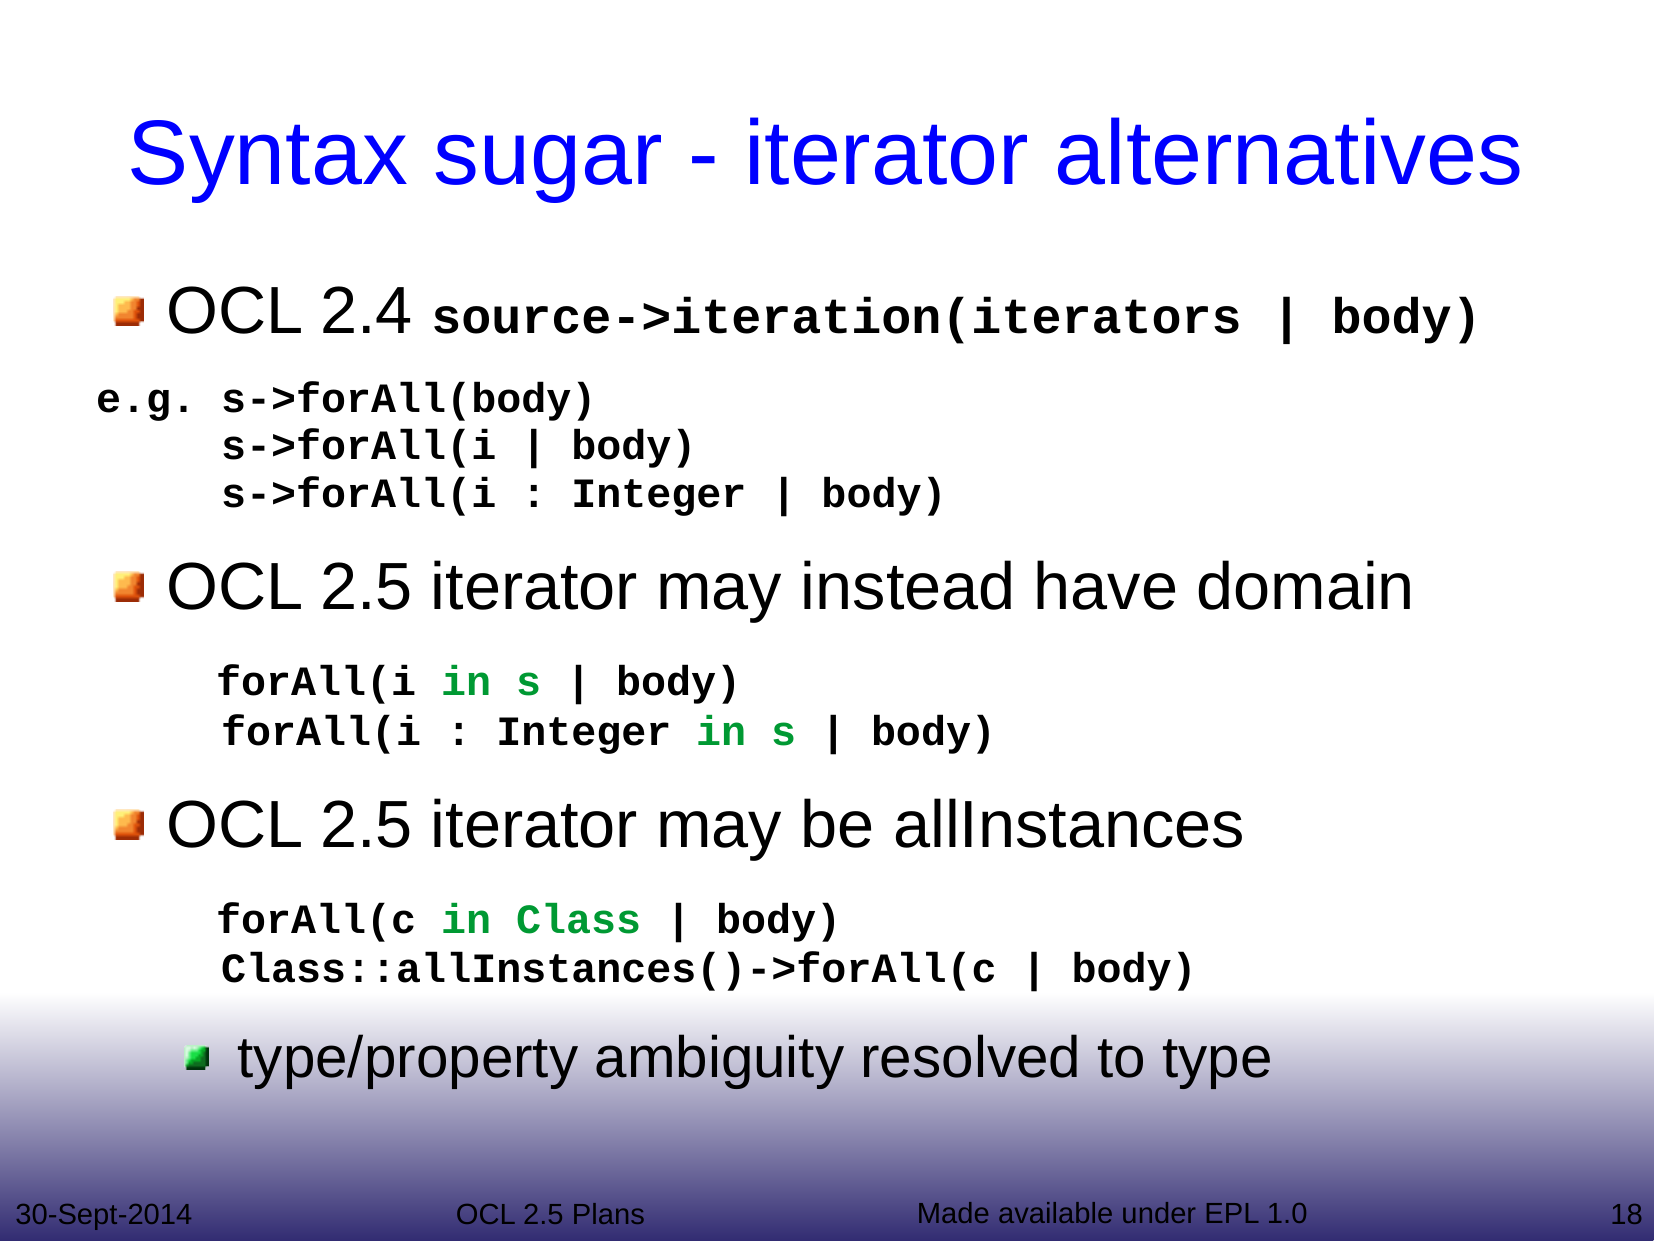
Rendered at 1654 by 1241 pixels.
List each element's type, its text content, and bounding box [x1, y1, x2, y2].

list OCL 2.4 source->iteration(iterators | body) e.g. s->forAll(body) s->forAll(i | body) s->forAll(i : Integer | body) OCL 2.5 iterator may instead have domain forAll(i in s | body) forAll(i : Integer in s | body) OCL 2.5 iterator may be allInstances forAll(c in Class | body) Class::allInstances()->forAll(c | body) type/property ambiguity resolved to type [95, 273, 1585, 1093]
title Syntax sugar - iterator alternatives [82, 49, 1571, 257]
